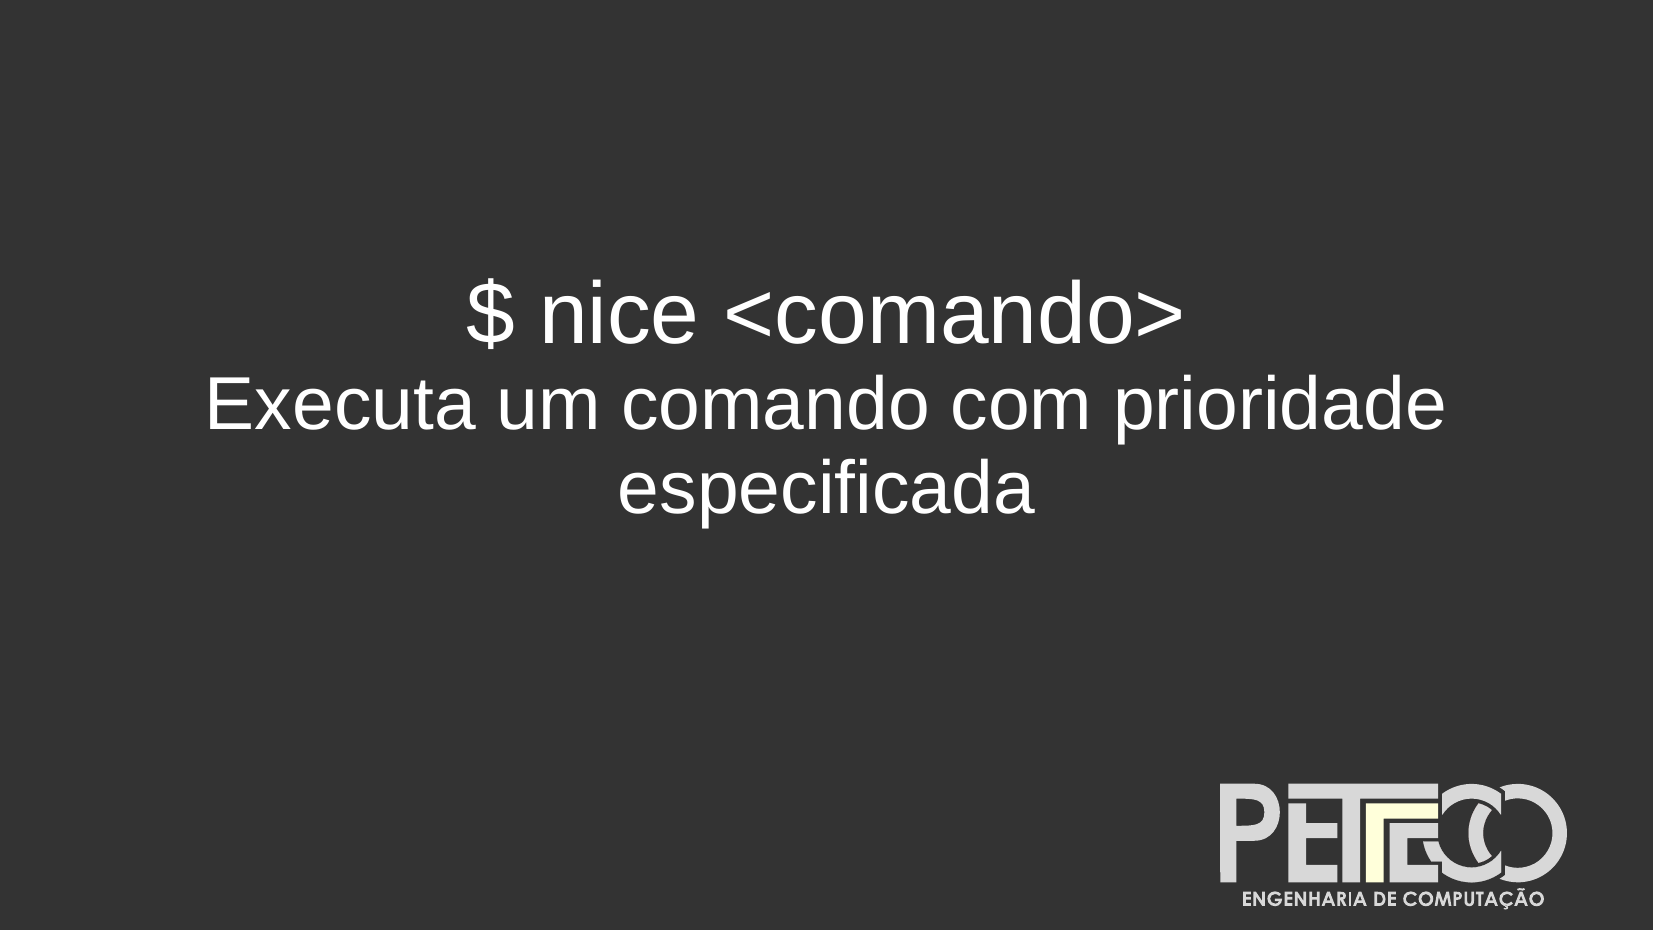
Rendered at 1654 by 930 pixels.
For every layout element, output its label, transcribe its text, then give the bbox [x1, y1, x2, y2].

subtitle $ nice <comando> Executa um comando com prioridade especificada [82, 37, 1571, 757]
